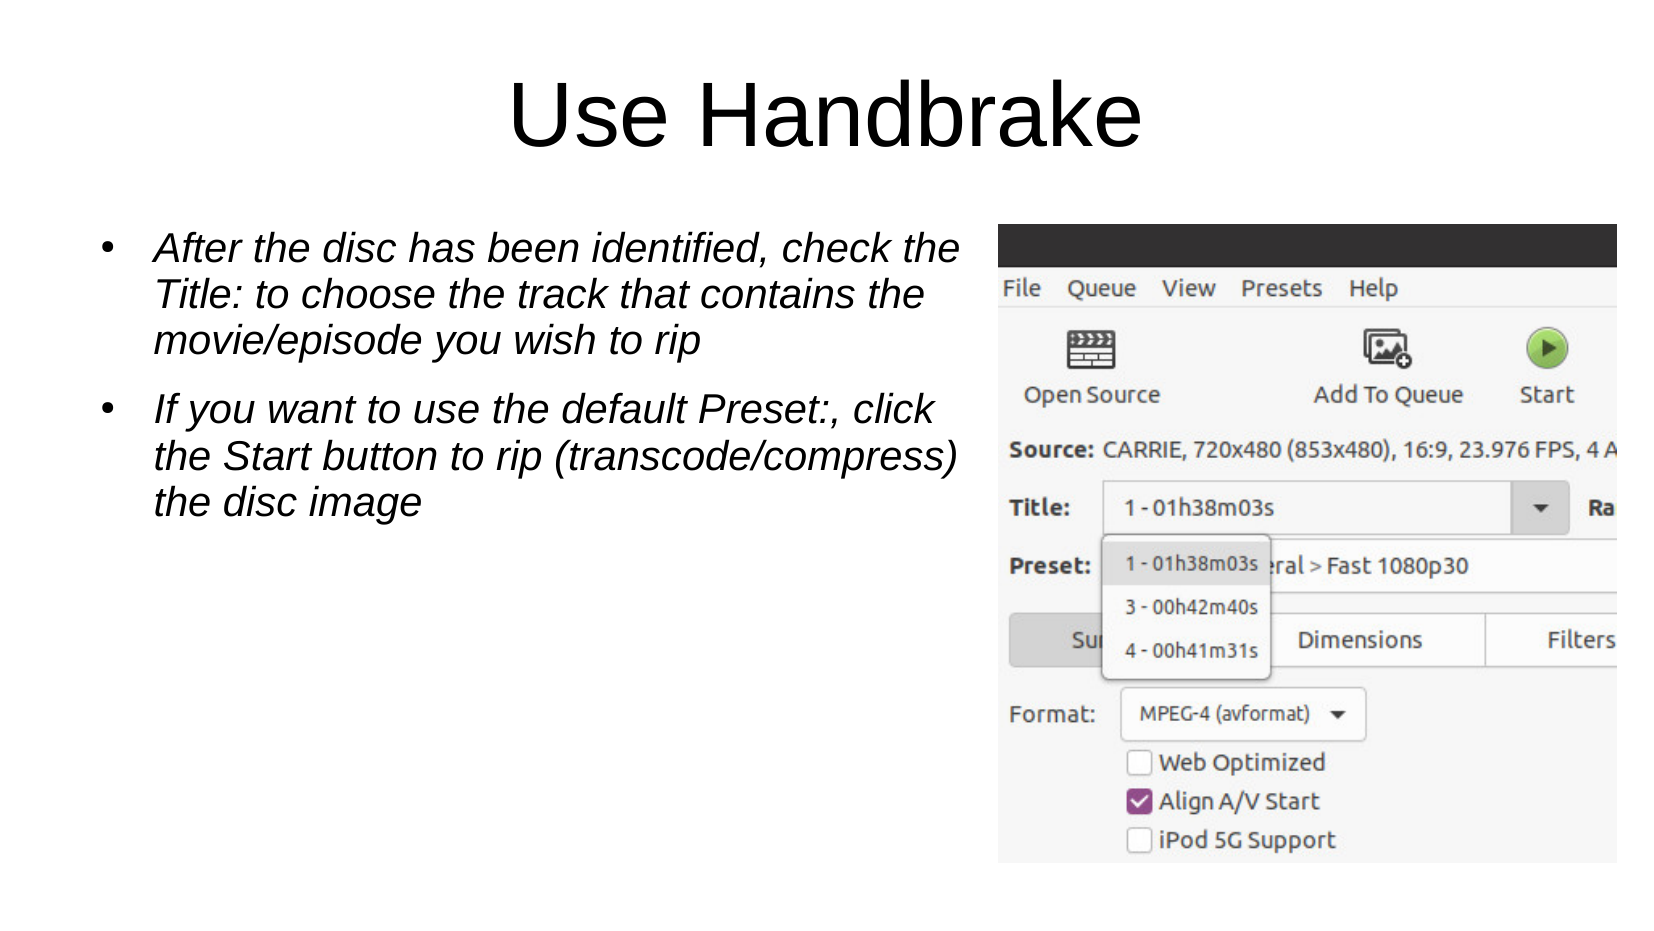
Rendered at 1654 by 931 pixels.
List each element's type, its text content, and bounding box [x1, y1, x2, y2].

picture [998, 224, 1617, 863]
title Use Handbrake [82, 37, 1571, 193]
list After the disc has been identified, check the Title: to choose the track that contains the movie/episode you wish to rip If you want to use the default Preset:, click the Start button to rip (transcode/compress) the disc image [82, 224, 976, 848]
